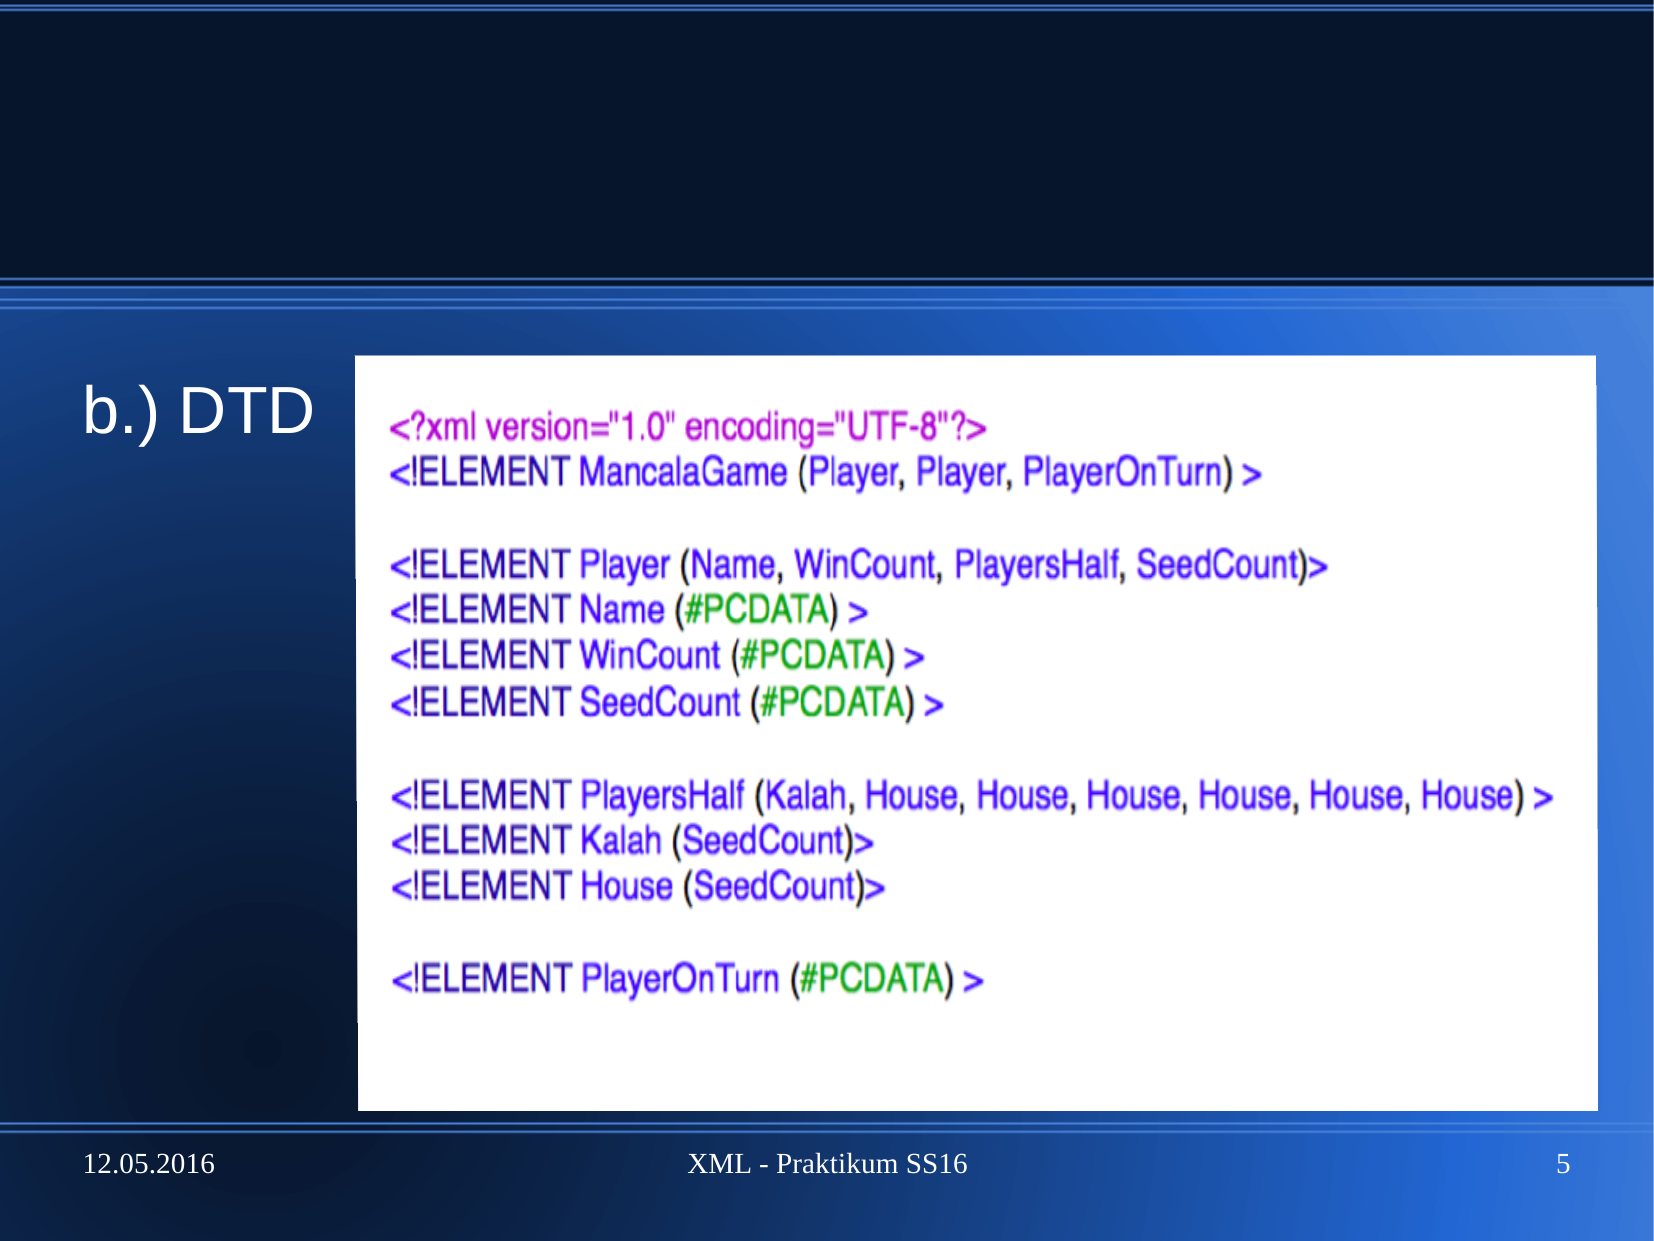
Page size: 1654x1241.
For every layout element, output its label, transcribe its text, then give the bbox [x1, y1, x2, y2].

title b.) DTD [82, 307, 1571, 515]
picture [0, 0, 1654, 1241]
